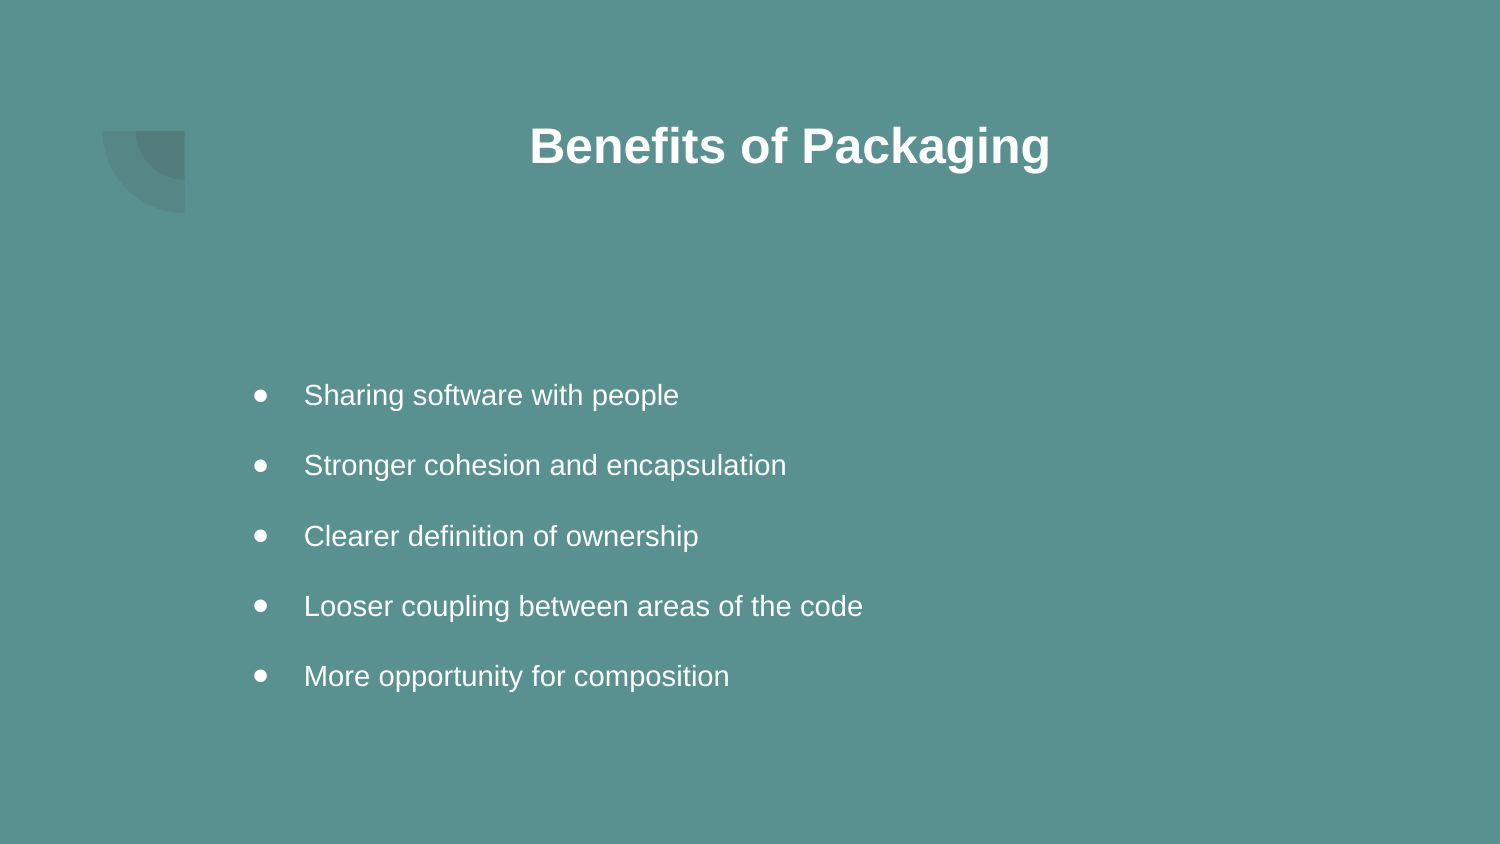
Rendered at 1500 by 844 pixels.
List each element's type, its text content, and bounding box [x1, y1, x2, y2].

title Benefits of Packaging [213, 98, 1368, 263]
list Sharing software with people Stronger cohesion and encapsulation Clearer definition of ownership Looser coupling between areas of the code More opportunity for composition [213, 326, 1368, 744]
